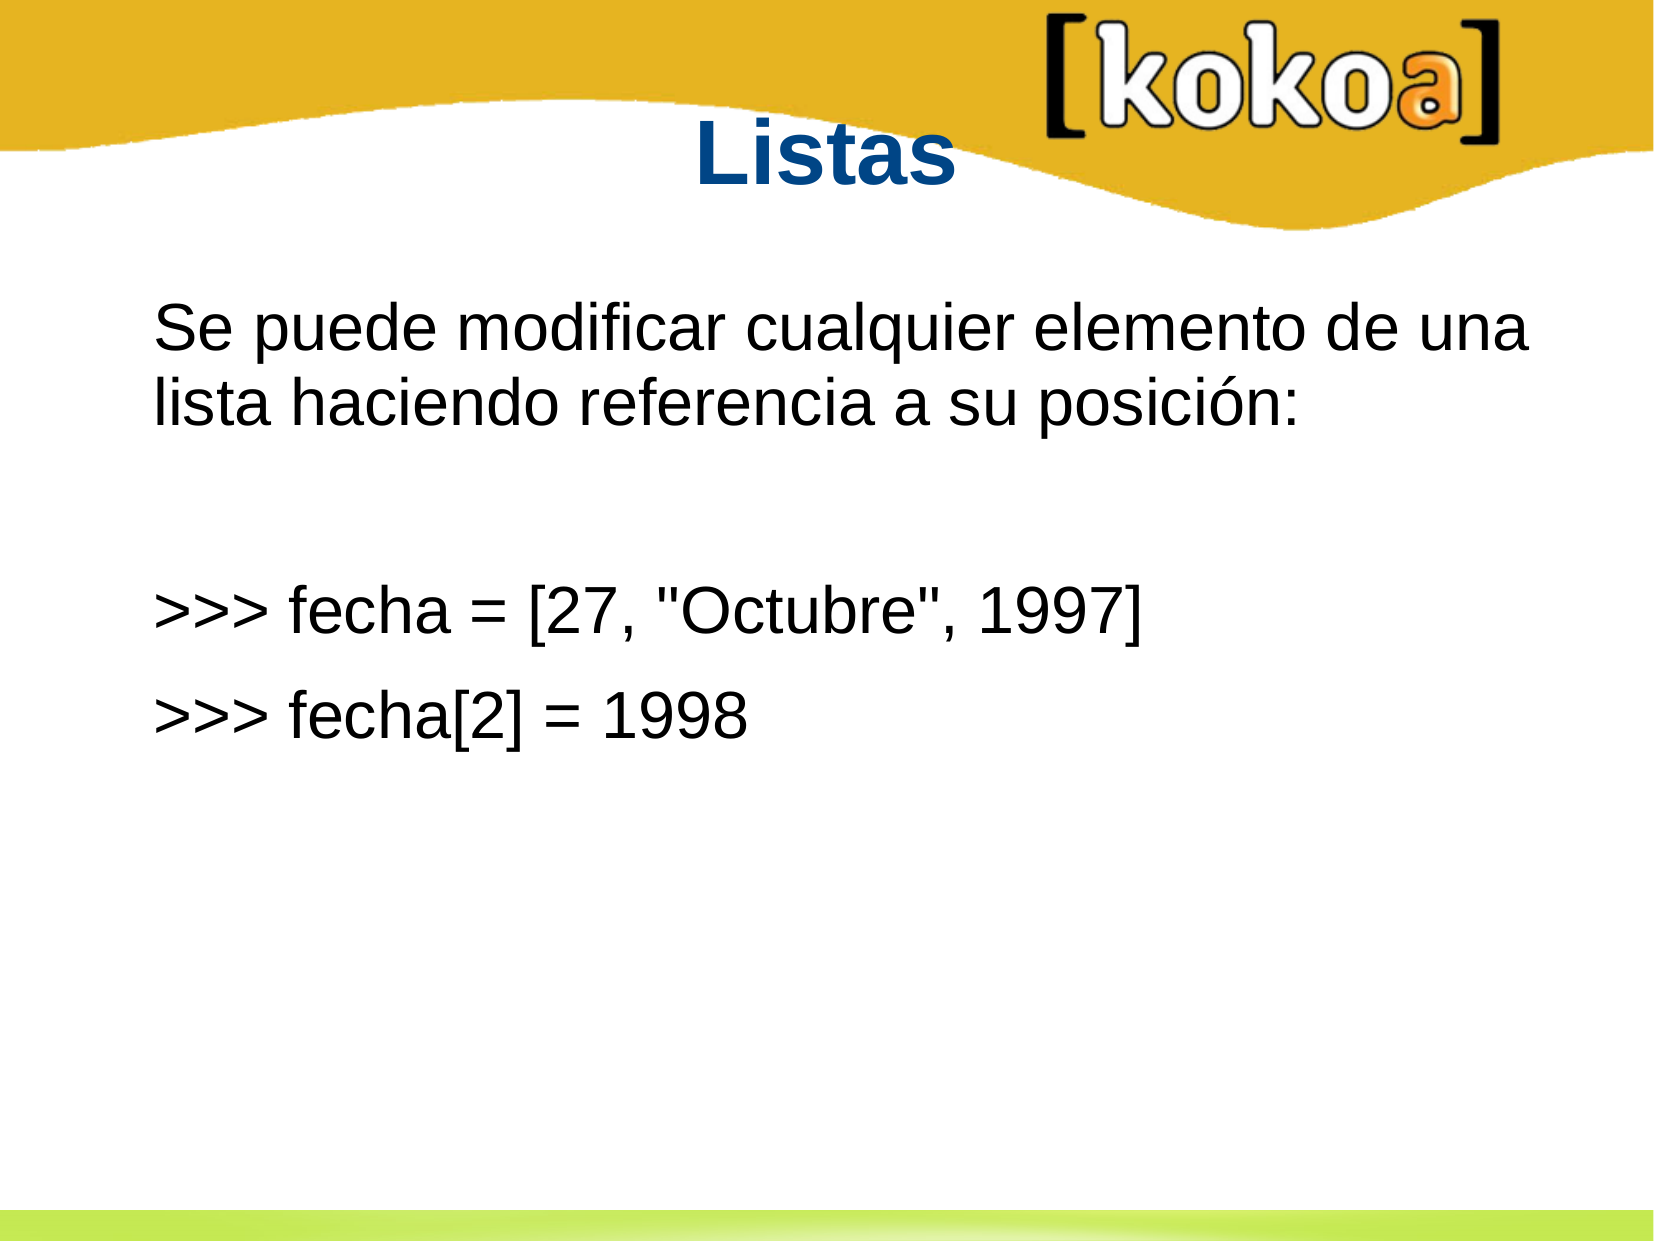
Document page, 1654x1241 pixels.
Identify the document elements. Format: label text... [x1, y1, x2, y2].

picture [0, 1210, 1654, 1241]
picture [0, 0, 1654, 488]
list Se puede modificar cualquier elemento de una lista haciendo referencia a su posición: >>> fecha = [27, "Octubre", 1997] >>> fecha[2] = 1998 [82, 290, 1571, 1010]
title Listas [82, 49, 1571, 257]
